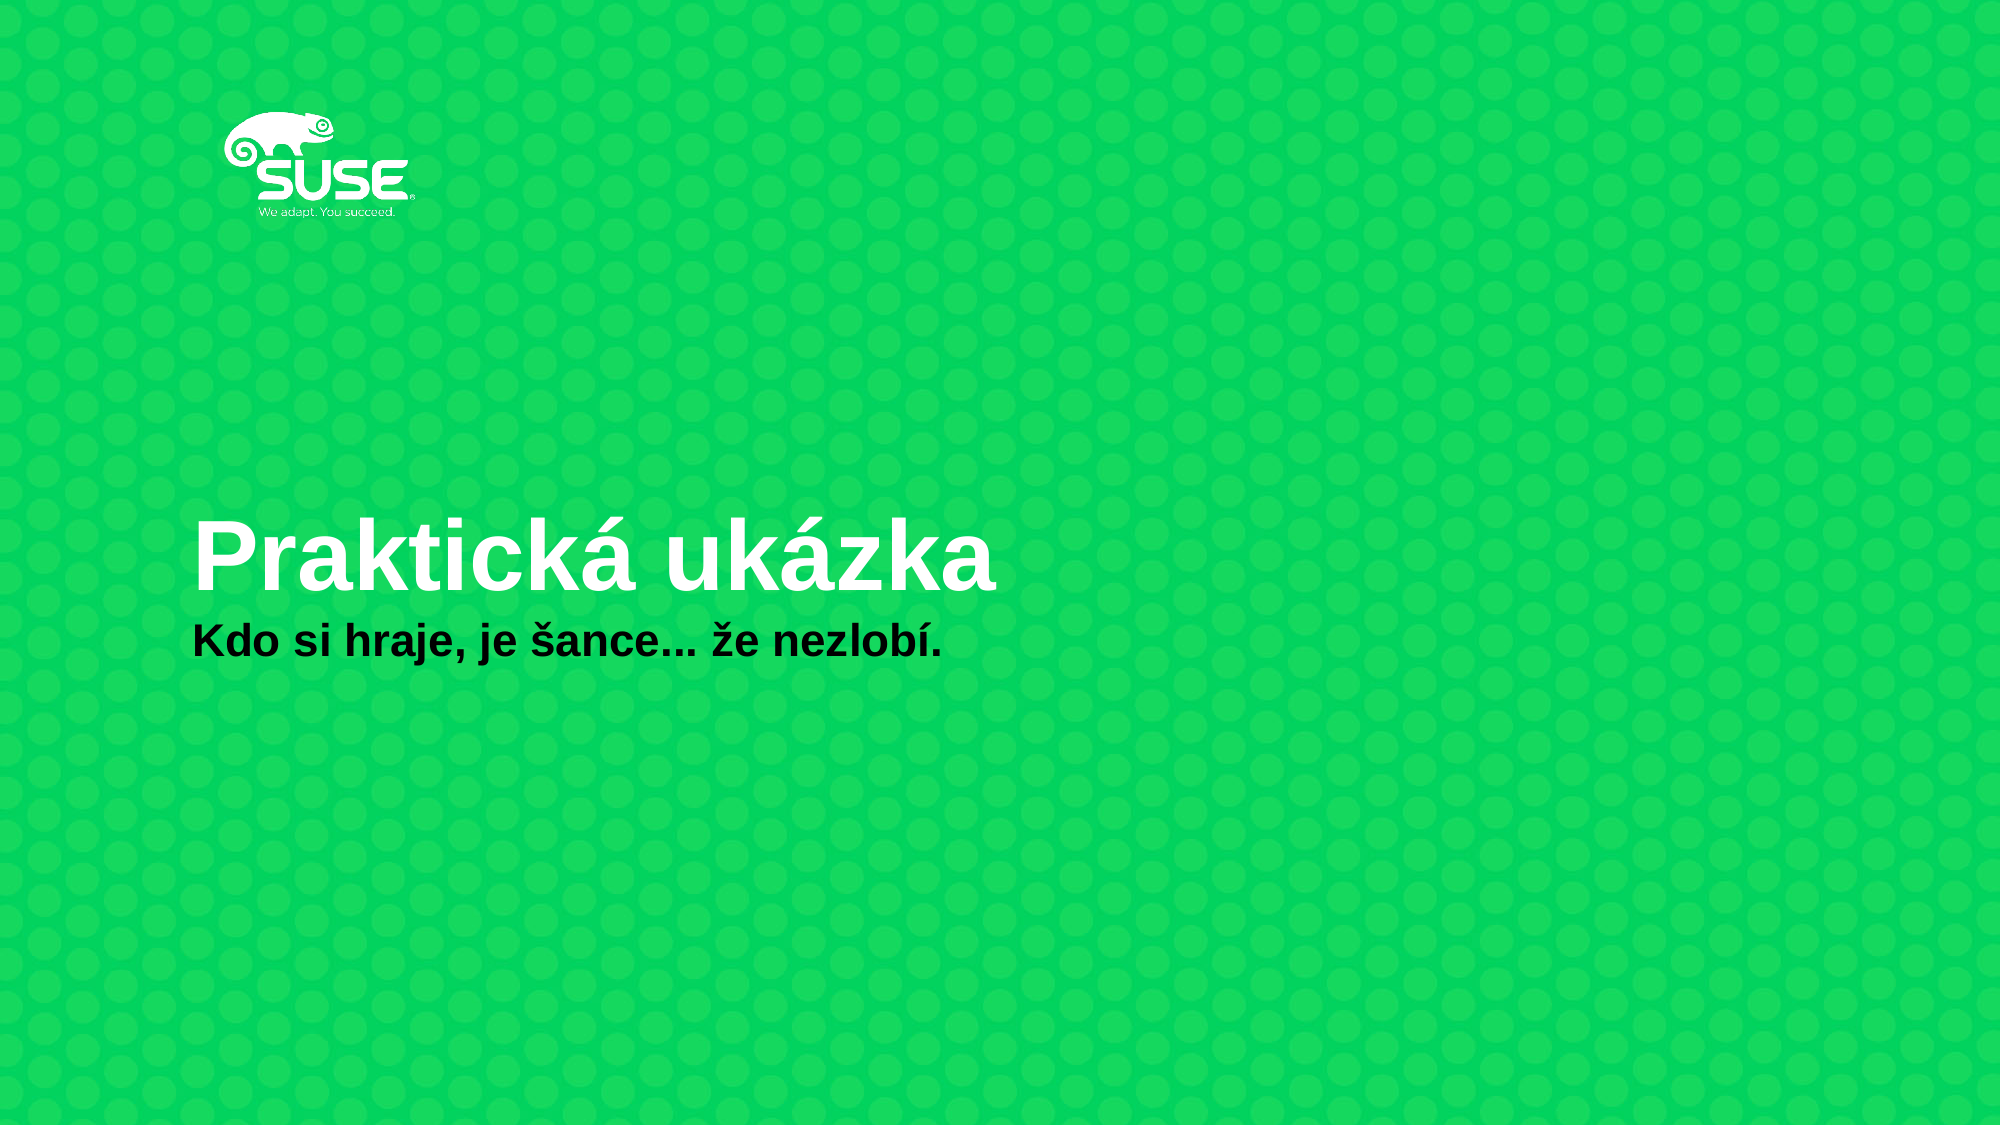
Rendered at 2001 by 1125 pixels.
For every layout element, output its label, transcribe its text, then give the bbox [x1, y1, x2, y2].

picture [0, 0, 2000, 1125]
title Praktická ukázka Kdo si hraje, je šance... že nezlobí. [177, 118, 1929, 674]
